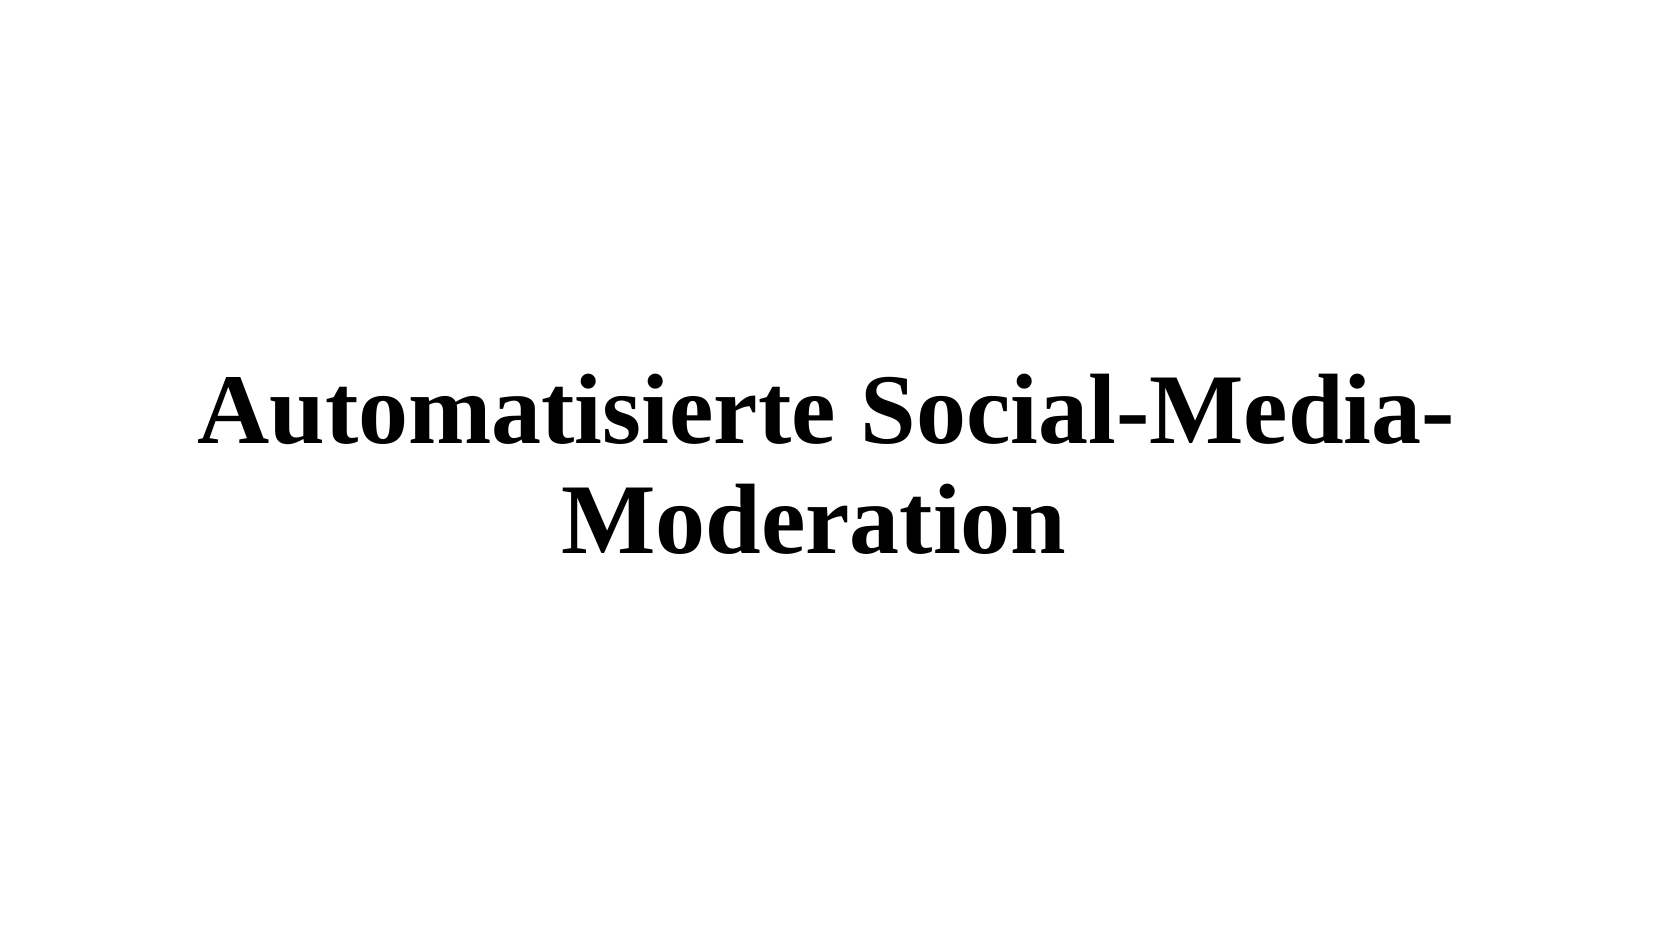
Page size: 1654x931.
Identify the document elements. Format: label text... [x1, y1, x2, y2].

list Automatisierte Social-Media-Moderation [82, 354, 1571, 650]
